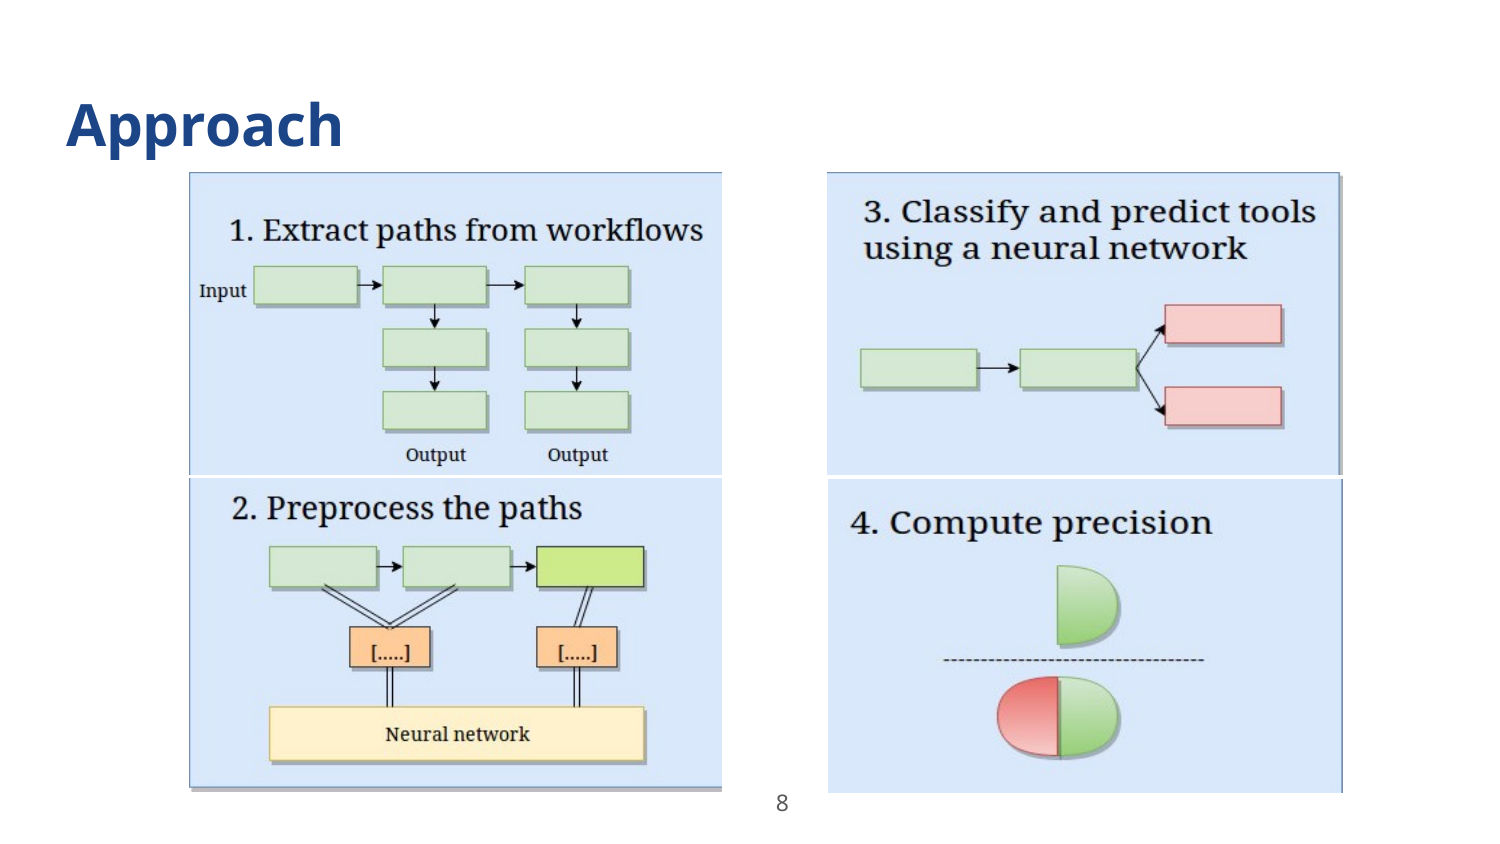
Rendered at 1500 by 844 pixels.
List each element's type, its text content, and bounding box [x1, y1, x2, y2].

title Approach [51, 72, 1449, 167]
picture [189, 172, 722, 475]
slide_number <number> [714, 771, 805, 837]
picture [189, 478, 722, 792]
picture [828, 479, 1343, 794]
picture [827, 172, 1343, 475]
